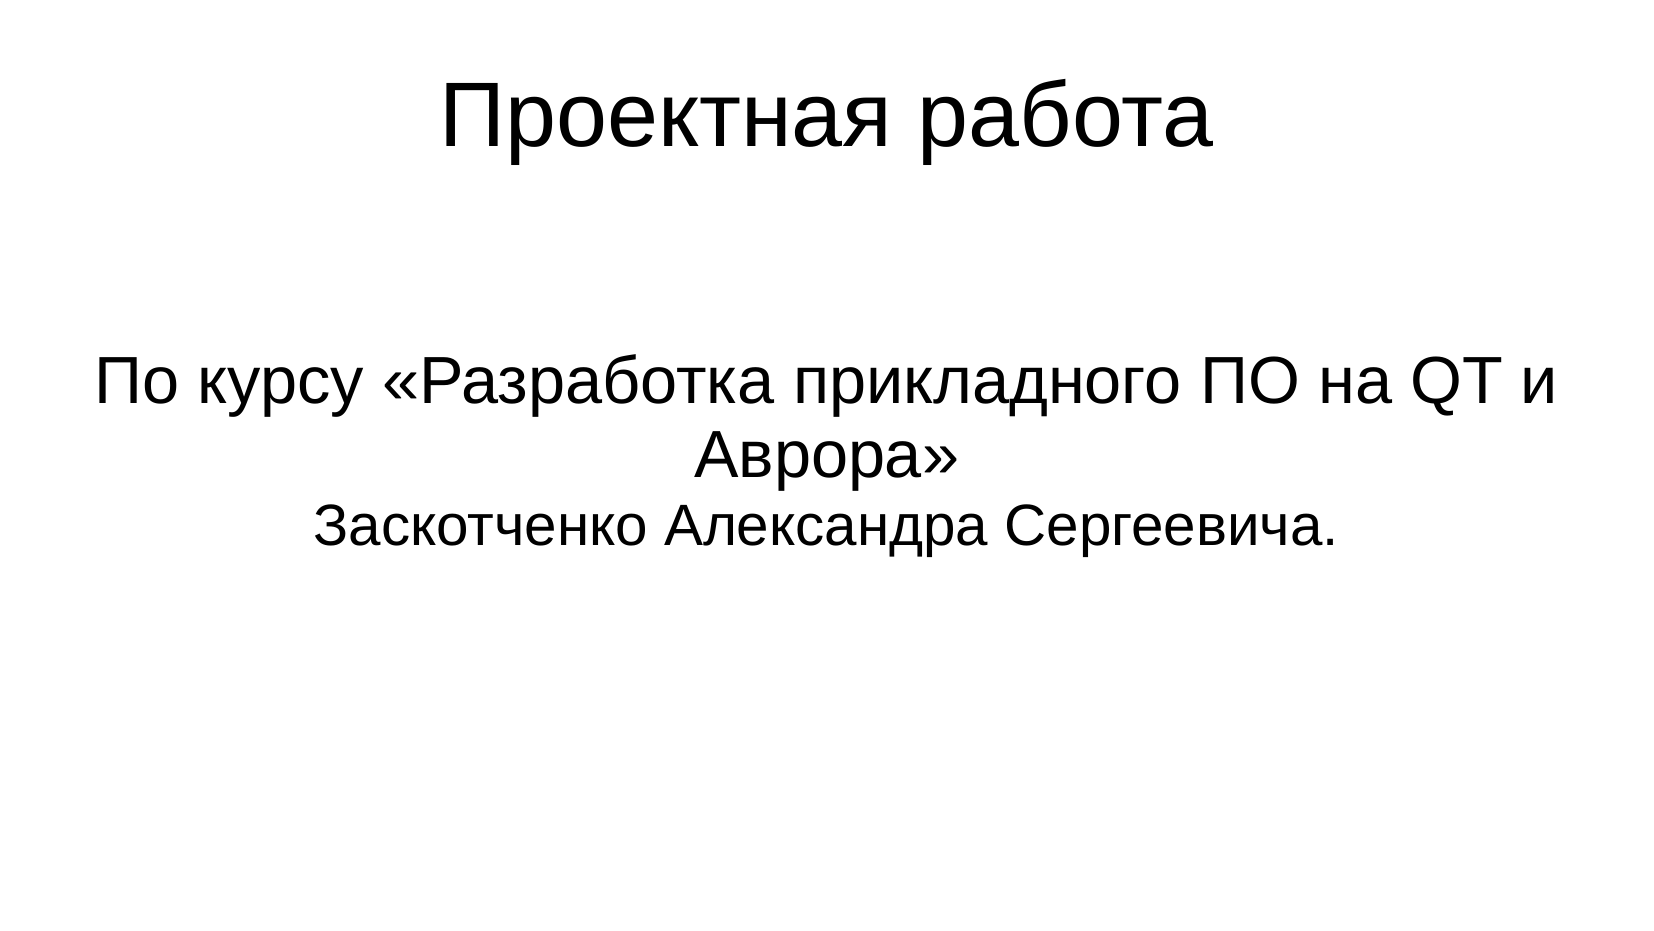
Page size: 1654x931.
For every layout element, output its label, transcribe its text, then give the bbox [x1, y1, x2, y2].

subtitle По курсу «Разработка прикладного ПО на QT и Аврора» Заскотченко Александра Сергеевича. [82, 217, 1571, 758]
title Проектная работа [82, 12, 1571, 217]
